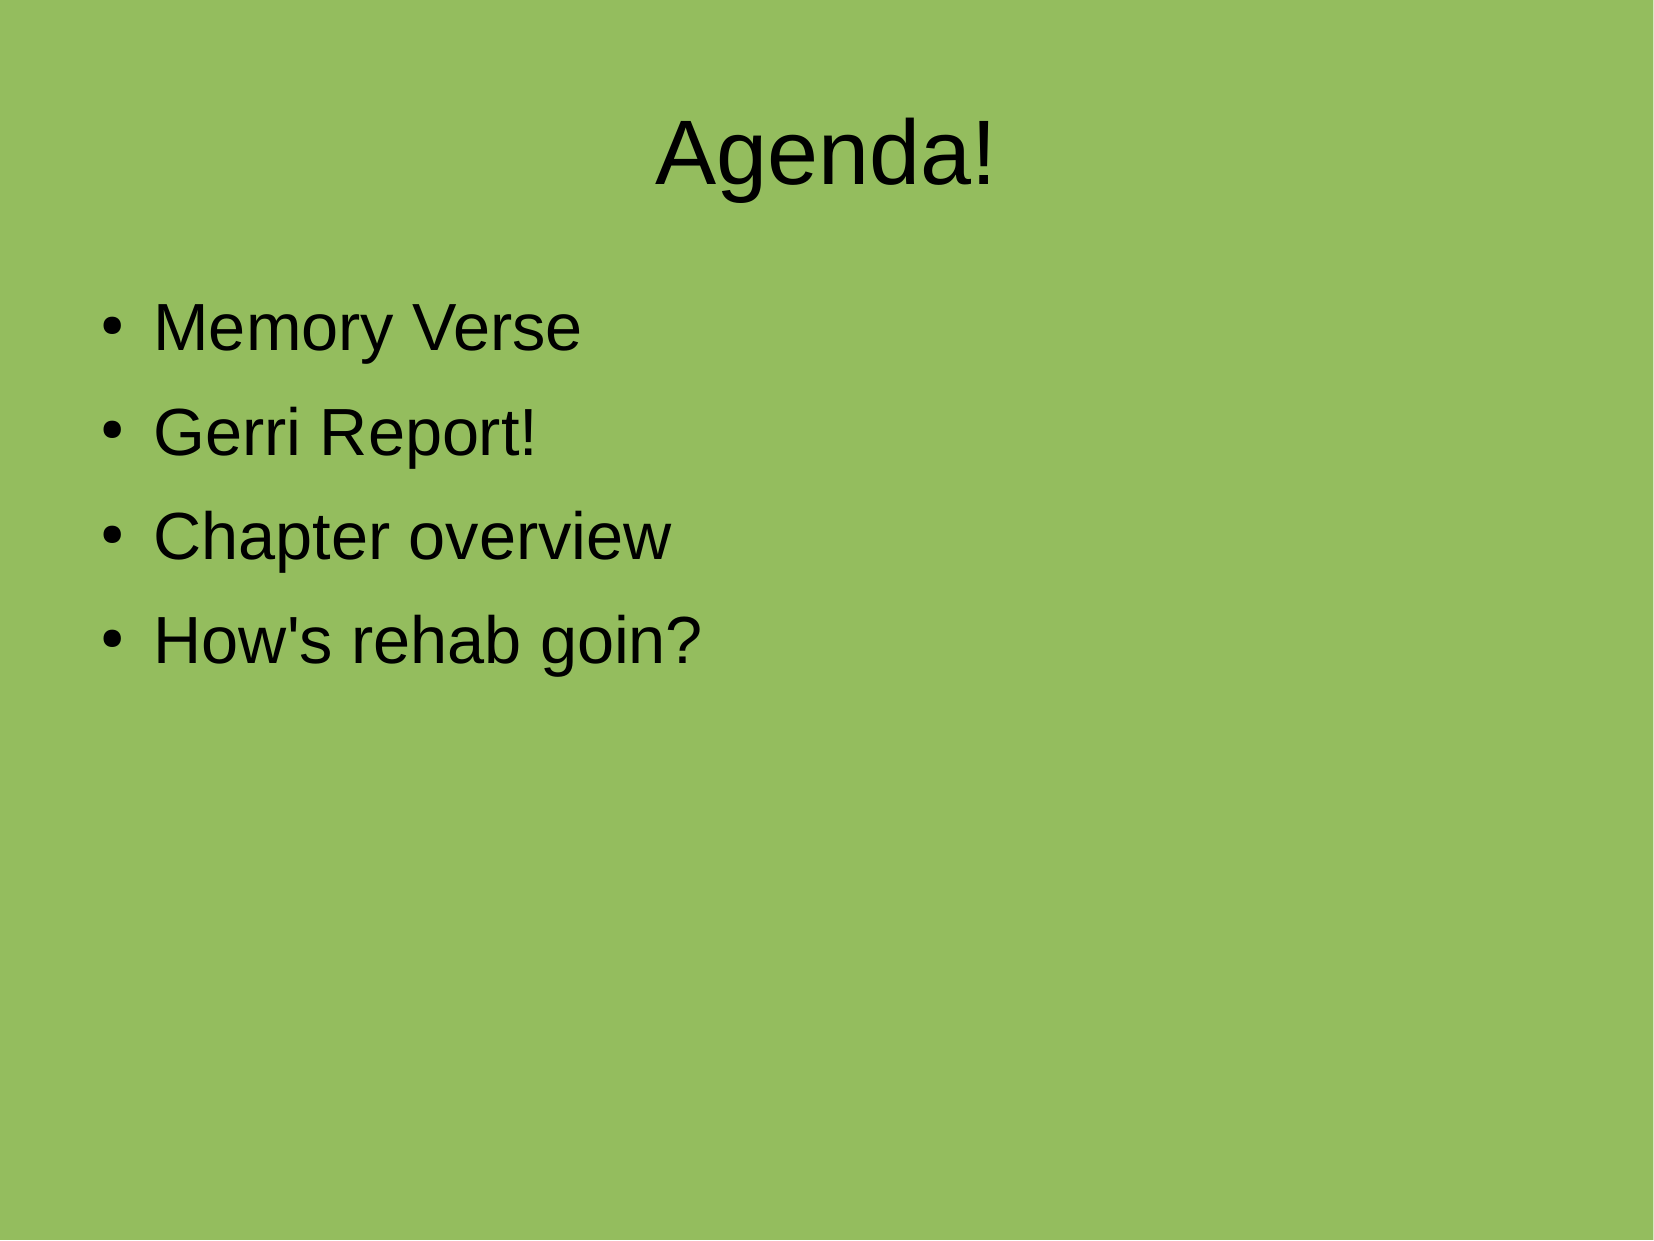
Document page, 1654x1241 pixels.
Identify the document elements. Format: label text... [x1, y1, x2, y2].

list Memory Verse Gerri Report! Chapter overview How's rehab goin? [82, 290, 1571, 1109]
title Agenda! [82, 49, 1571, 257]
